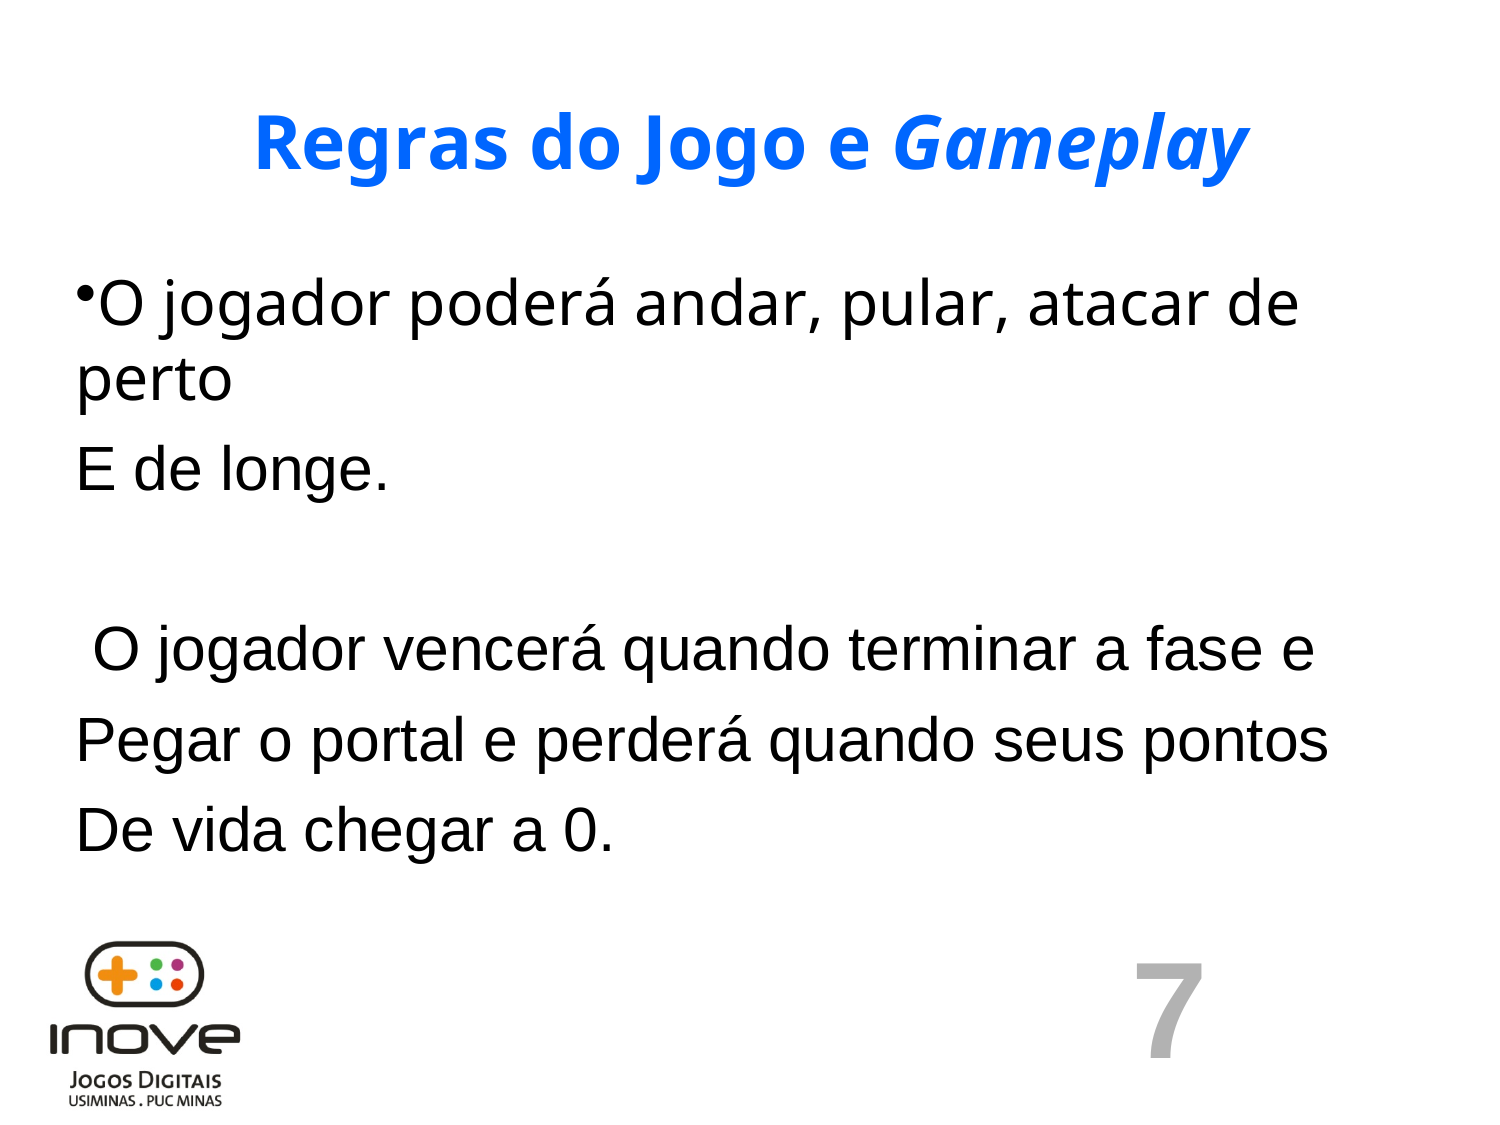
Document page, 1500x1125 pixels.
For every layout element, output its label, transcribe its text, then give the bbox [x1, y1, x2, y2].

title Regras do Jogo e Gameplay [75, 41, 1426, 237]
list O jogador poderá andar, pular, atacar de perto E de longe. O jogador vencerá quando terminar a fase e Pegar o portal e perderá quando seus pontos De vida chegar a 0. [75, 262, 1426, 1006]
